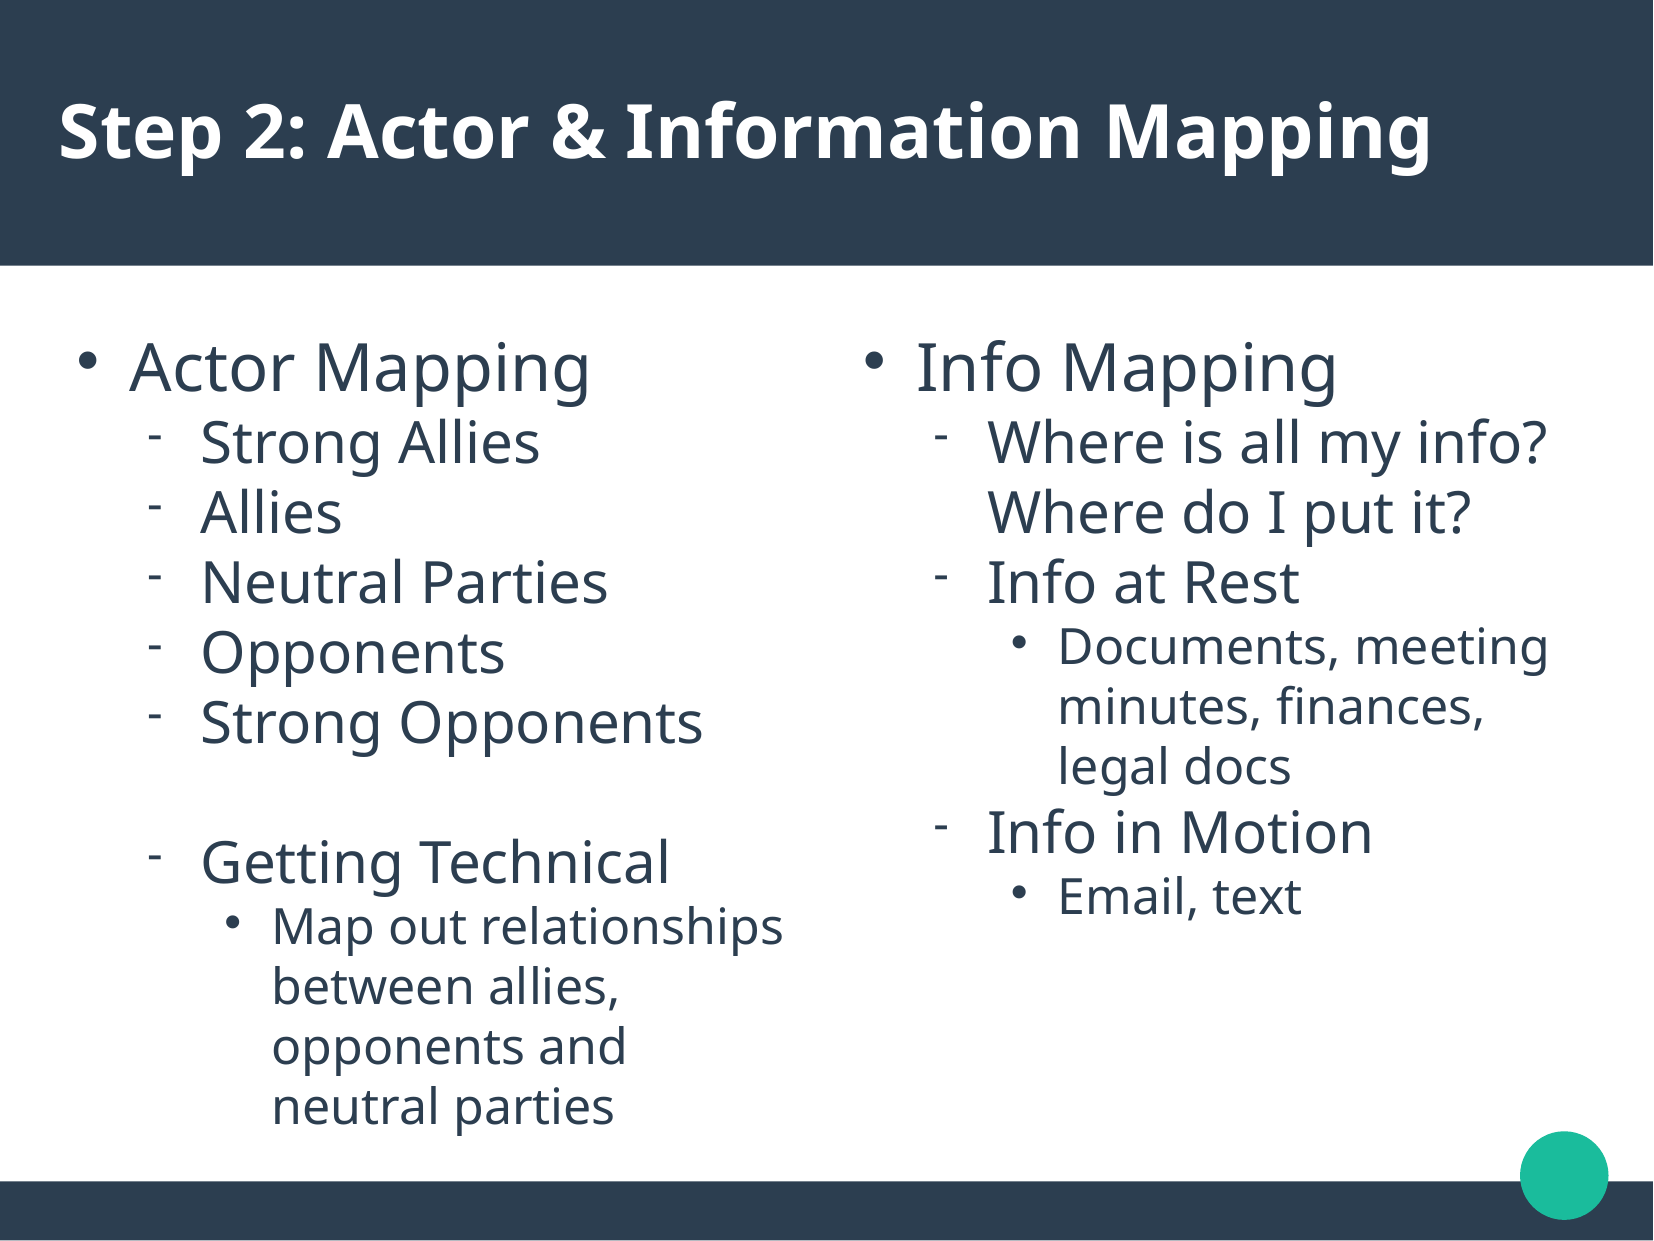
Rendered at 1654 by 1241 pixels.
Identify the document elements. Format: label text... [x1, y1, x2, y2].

text_box Step 2: Actor & Information Mapping [58, 49, 1594, 207]
text_box Actor Mapping Strong Allies Allies Neutral Parties Opponents Strong Opponents Getting Technical Map out relationships between allies, opponents and neutral parties [58, 324, 808, 1152]
text_box Info Mapping Where is all my info? Where do I put it? Info at Rest Documents, meeting minutes, finances, legal docs Info in Motion Email, text [845, 324, 1595, 1152]
